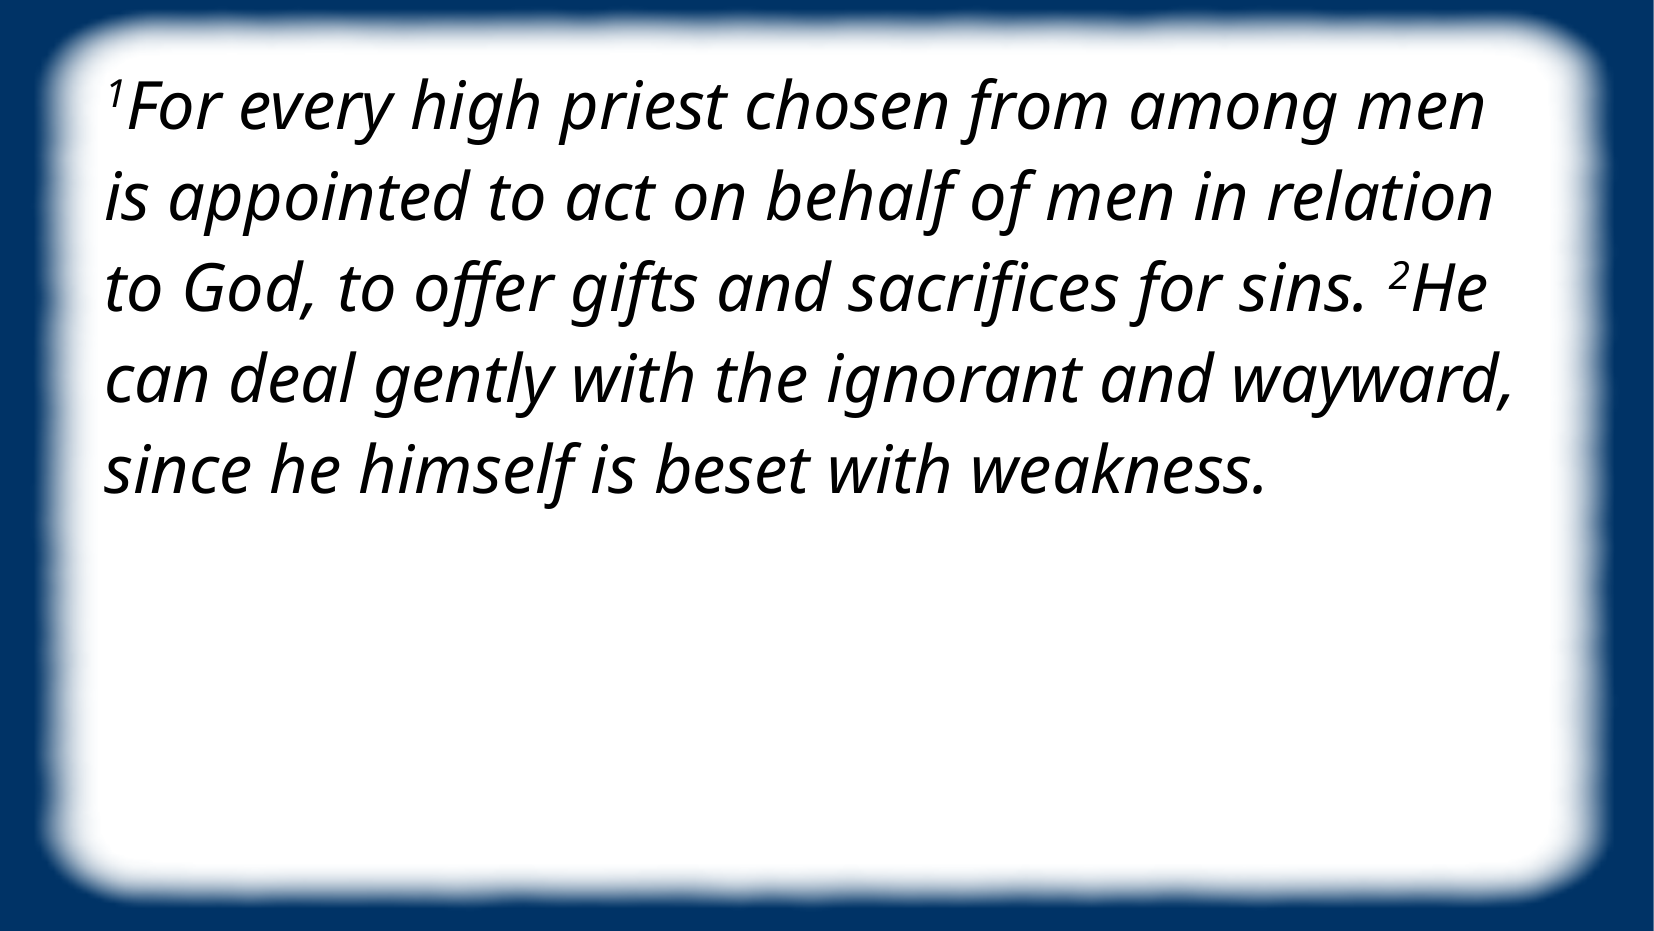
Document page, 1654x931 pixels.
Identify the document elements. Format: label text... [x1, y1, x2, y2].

picture [0, 0, 1654, 931]
text_box 1For every high priest chosen from among men is appointed to act on behalf of men in relation to God, to offer gifts and sacrifices for sins. 2He can deal gently with the ignorant and wayward, since he himself is beset with weakness. [90, 51, 1561, 511]
